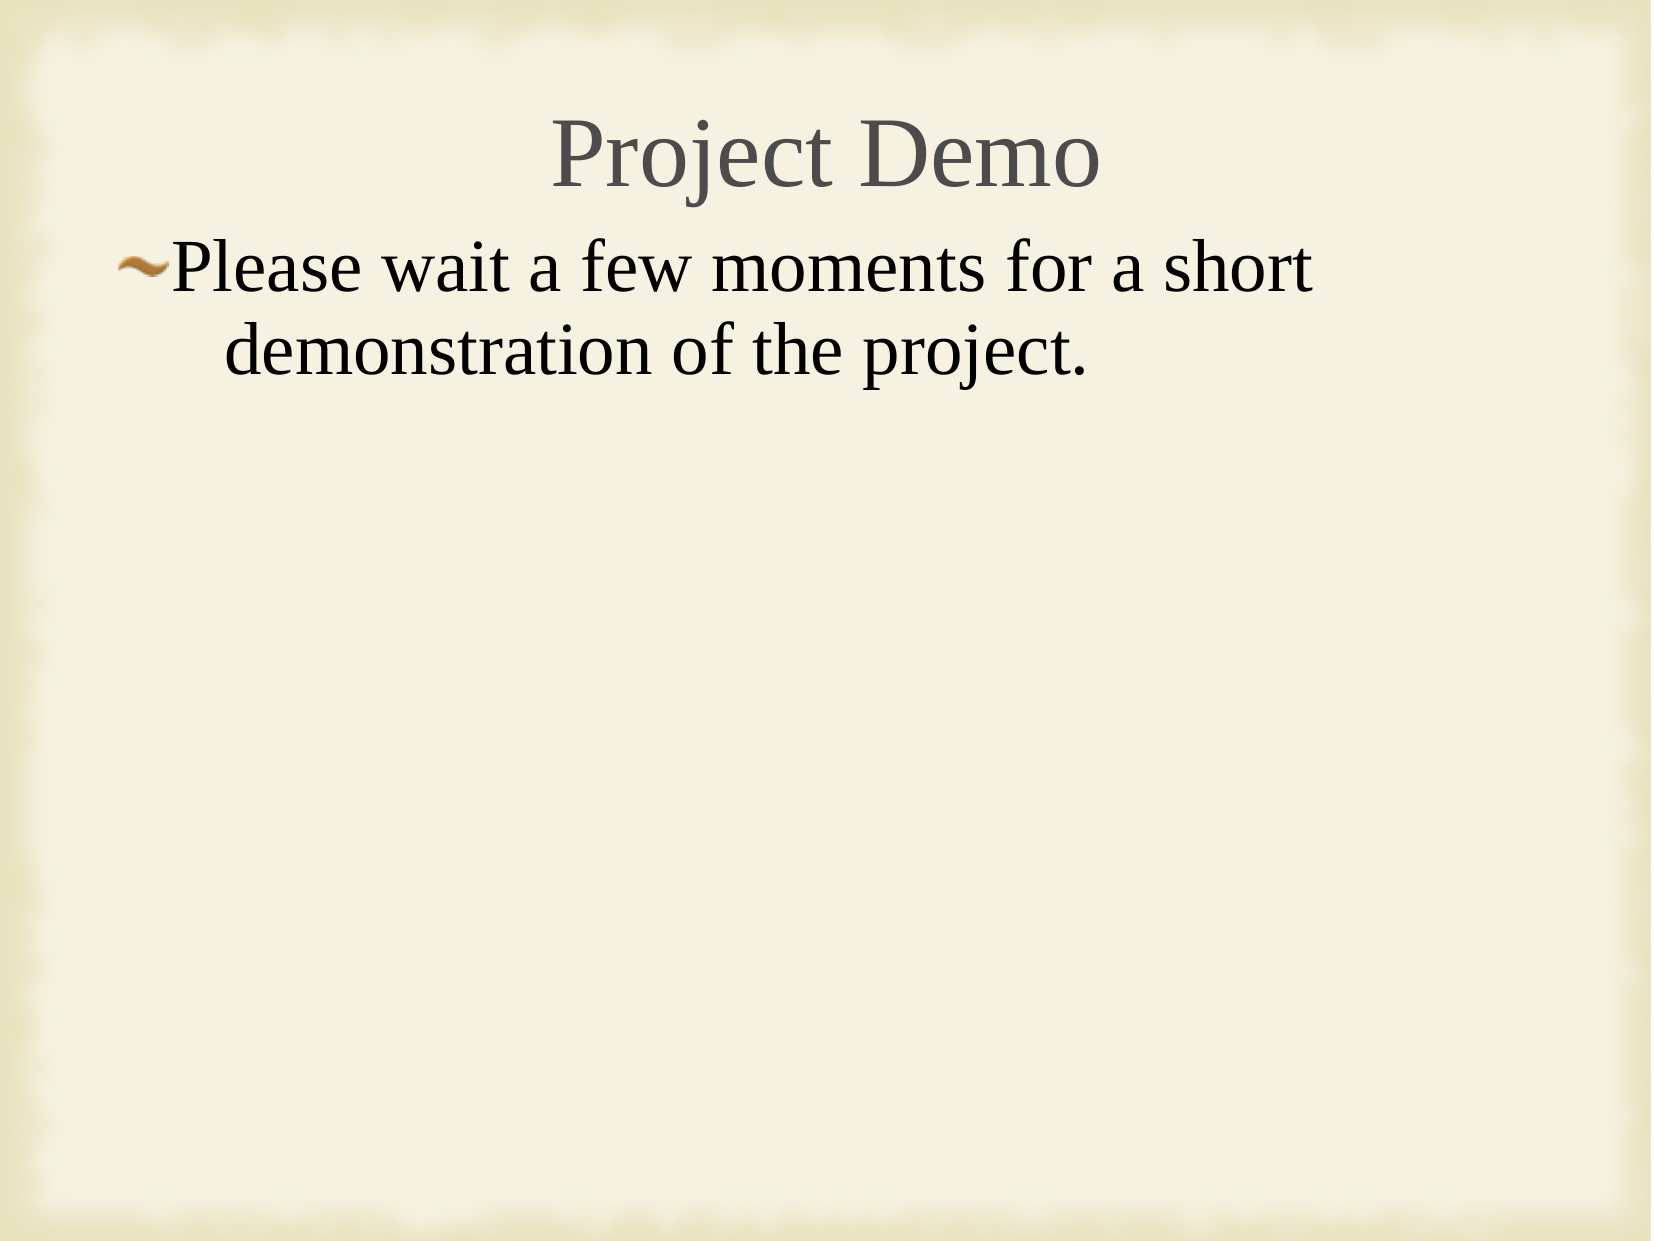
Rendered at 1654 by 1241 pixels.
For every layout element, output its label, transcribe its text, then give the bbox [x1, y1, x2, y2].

title Project Demo [82, 49, 1571, 225]
picture [0, 0, 1651, 1241]
list Please wait a few moments for a short demonstration of the project. [82, 225, 1571, 616]
